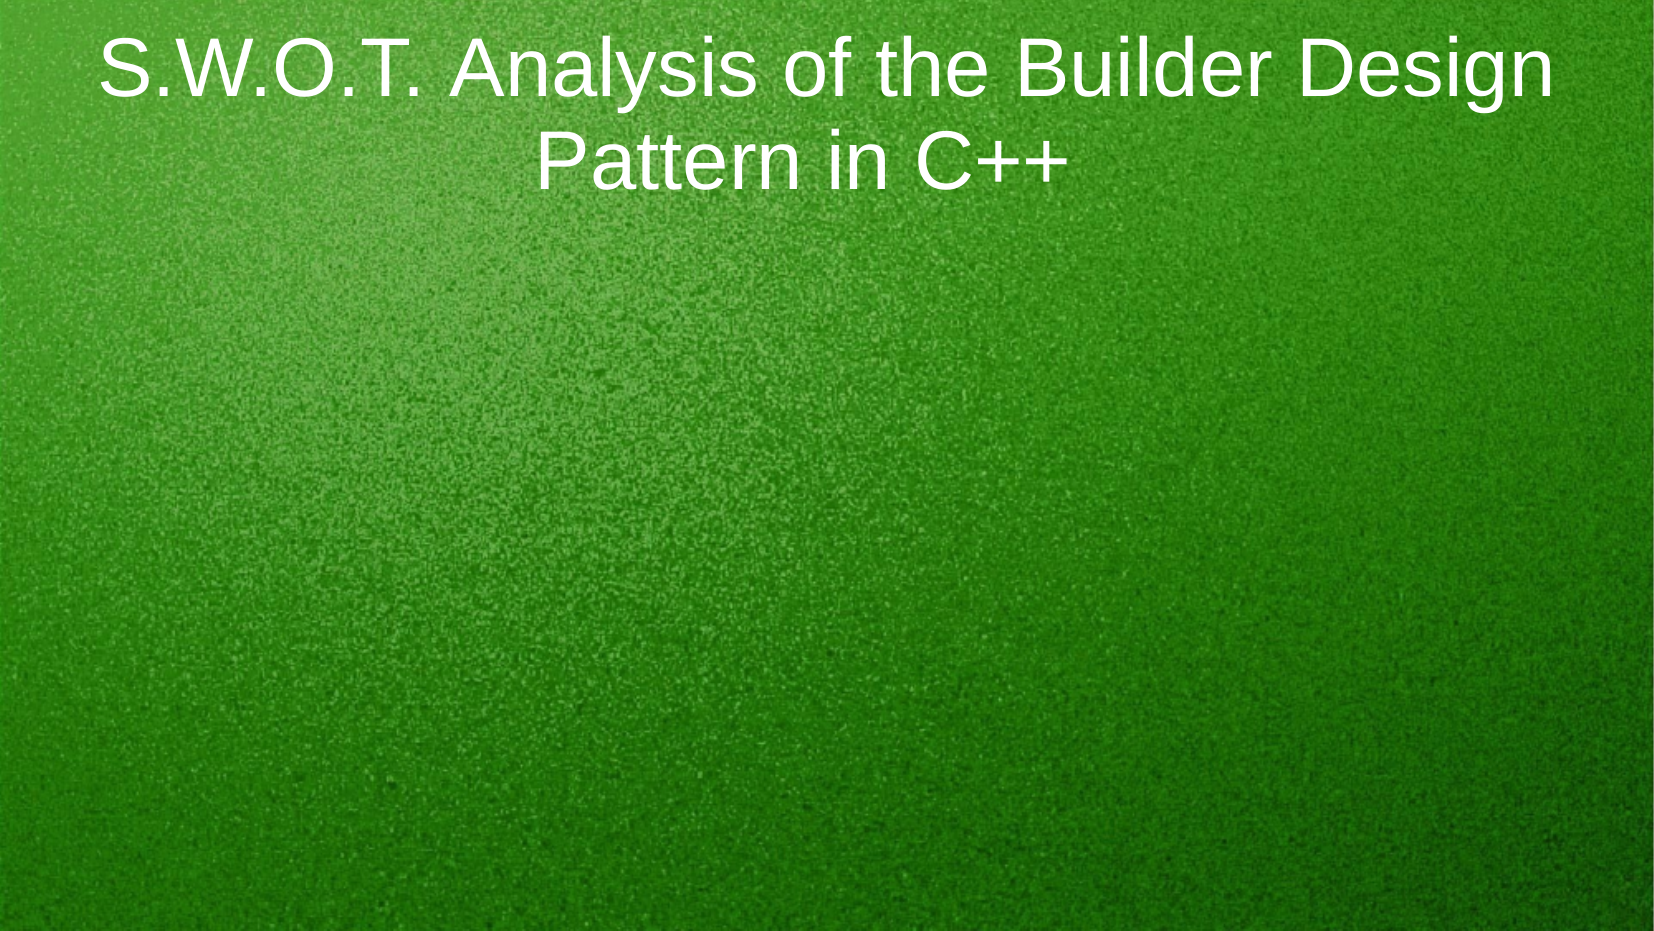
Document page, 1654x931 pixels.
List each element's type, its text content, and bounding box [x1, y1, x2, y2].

picture [0, 0, 1654, 931]
title S.W.O.T. Analysis of the Builder Design Pattern in C++ [82, 21, 1571, 208]
